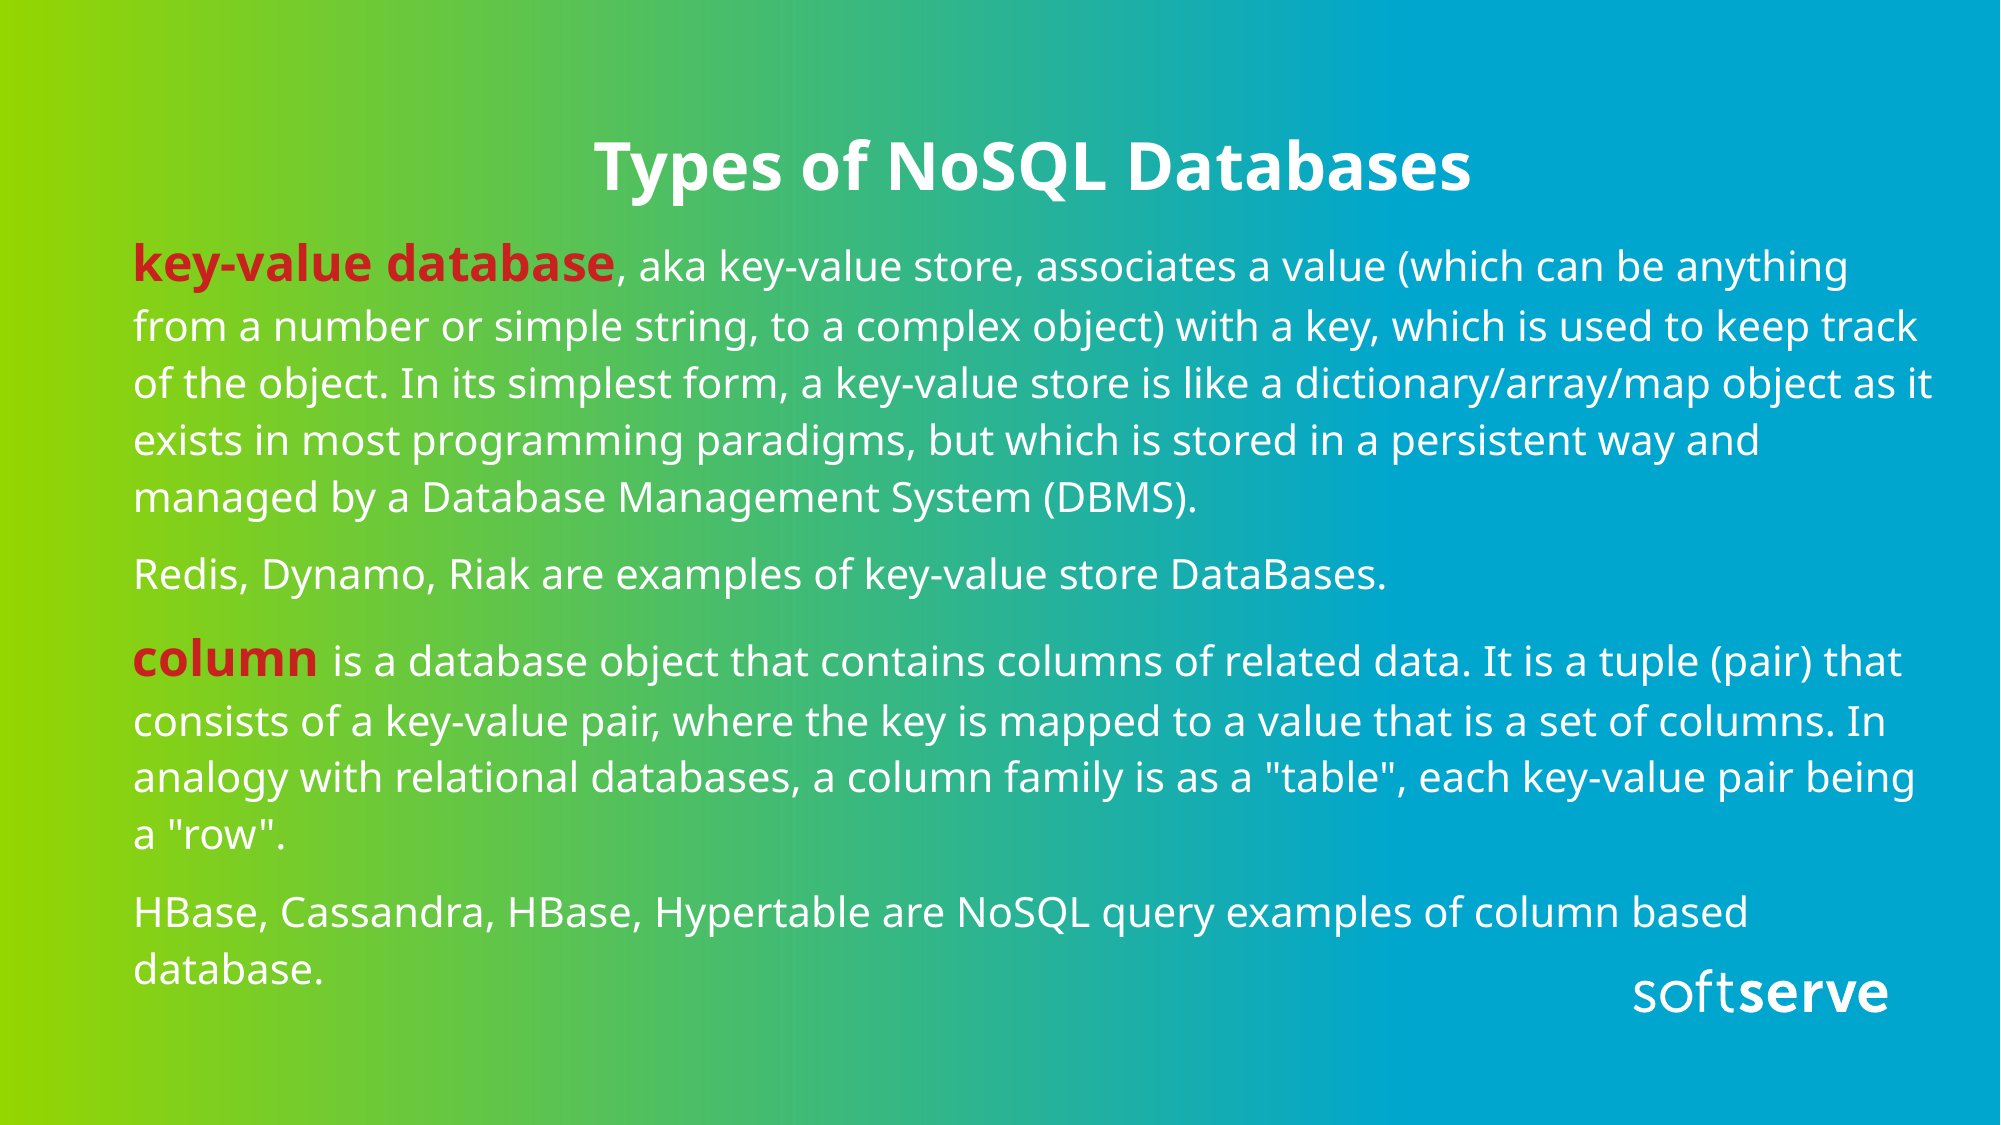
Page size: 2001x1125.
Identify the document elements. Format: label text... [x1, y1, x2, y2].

text_box Types of NoSQL Databases key-value database, aka key-value store, associates a value (which can be anything from a number or simple string, to a complex object) with a key, which is used to keep track of the object. In its simplest form, a key-value store is like a dictionary/array/map object as it exists in most programming paradigms, but which is stored in a persistent way and managed by a Database Management System (DBMS). Redis, Dynamo, Riak are examples of key-value store DataBases. column is a database object that contains columns of related data. It is a tuple (pair) that consists of a key-value pair, where the key is mapped to a value that is a set of columns. In analogy with relational databases, a column family is as a "table", each key-value pair being a "row". HBase, Cassandra, HBase, Hypertable are NoSQL query examples of column based database. [118, 118, 1949, 837]
